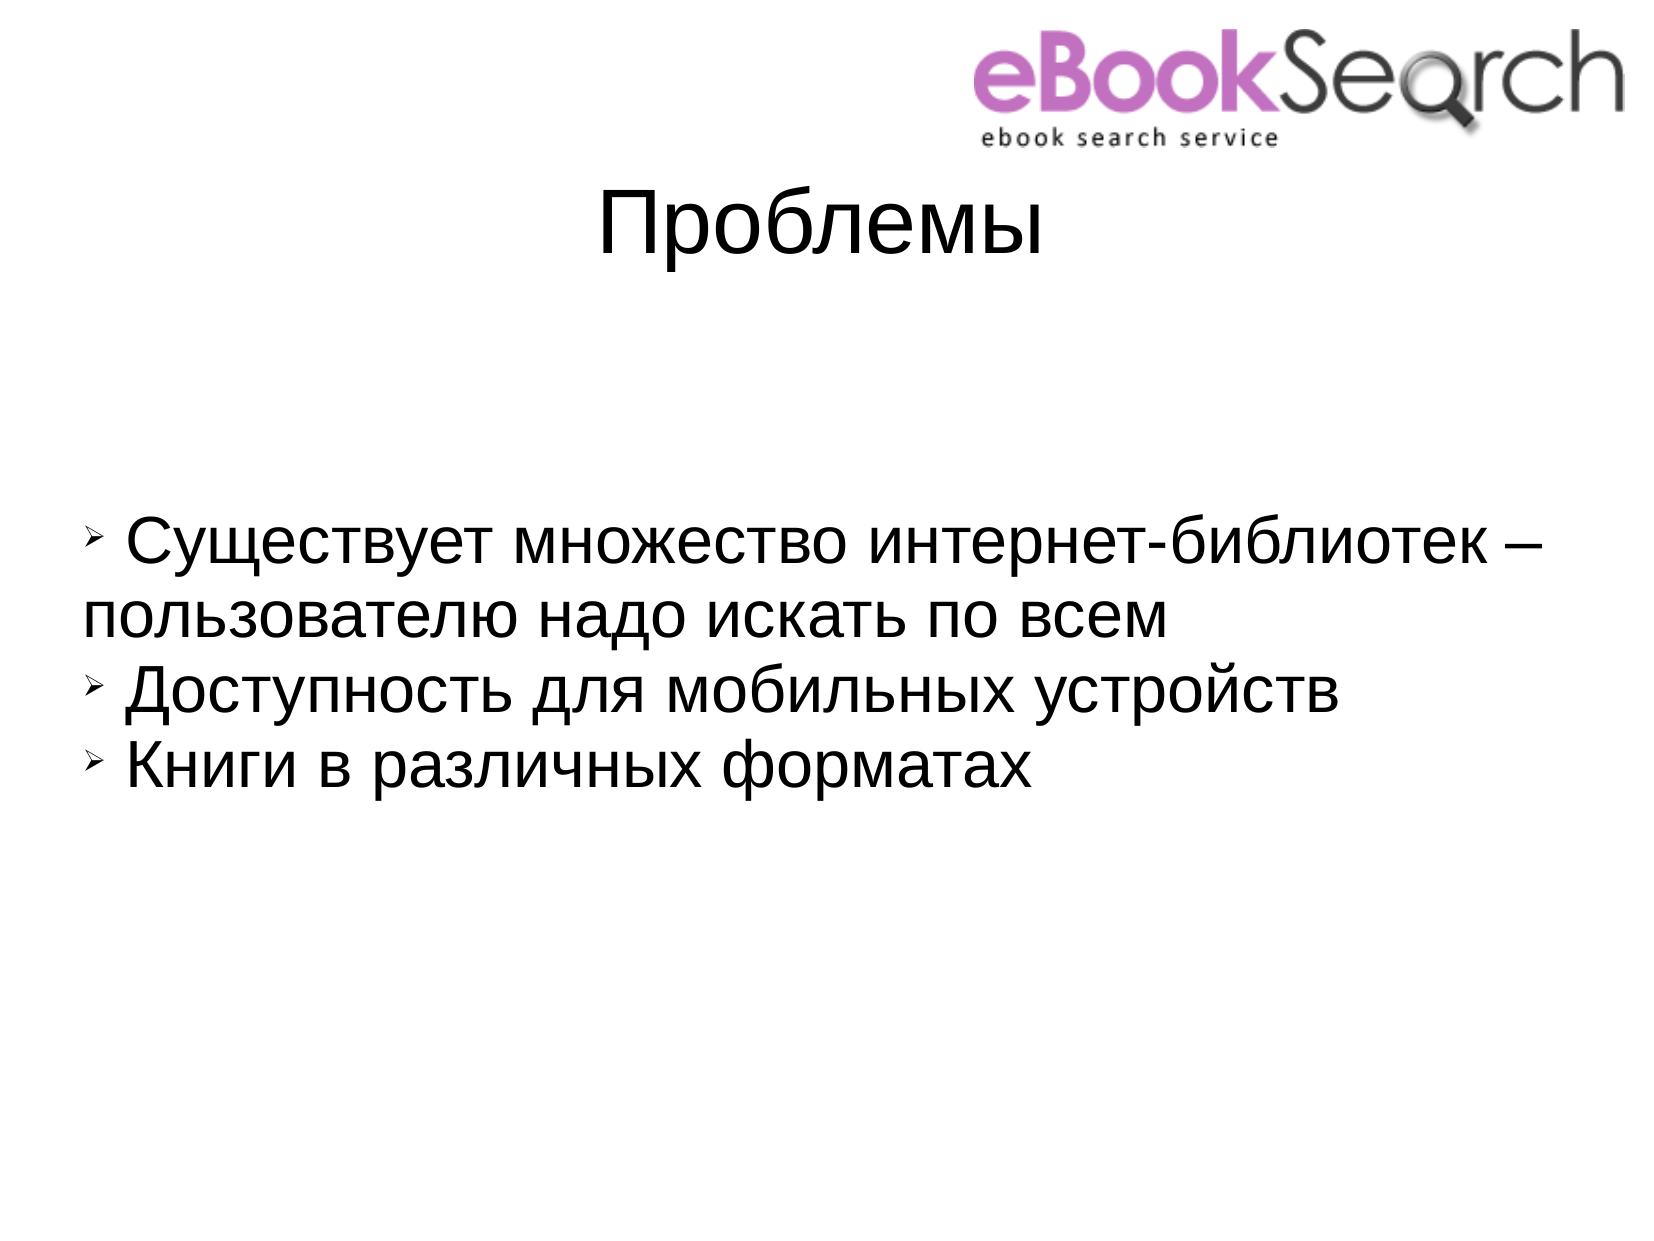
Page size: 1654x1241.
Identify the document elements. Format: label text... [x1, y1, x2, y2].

title Проблемы [76, 118, 1566, 326]
subtitle Существует множество интернет-библиотек – пользователю надо искать по всем Доступность для мобильных устройств Книги в различных форматах [82, 250, 1571, 1055]
picture [974, 29, 1625, 148]
